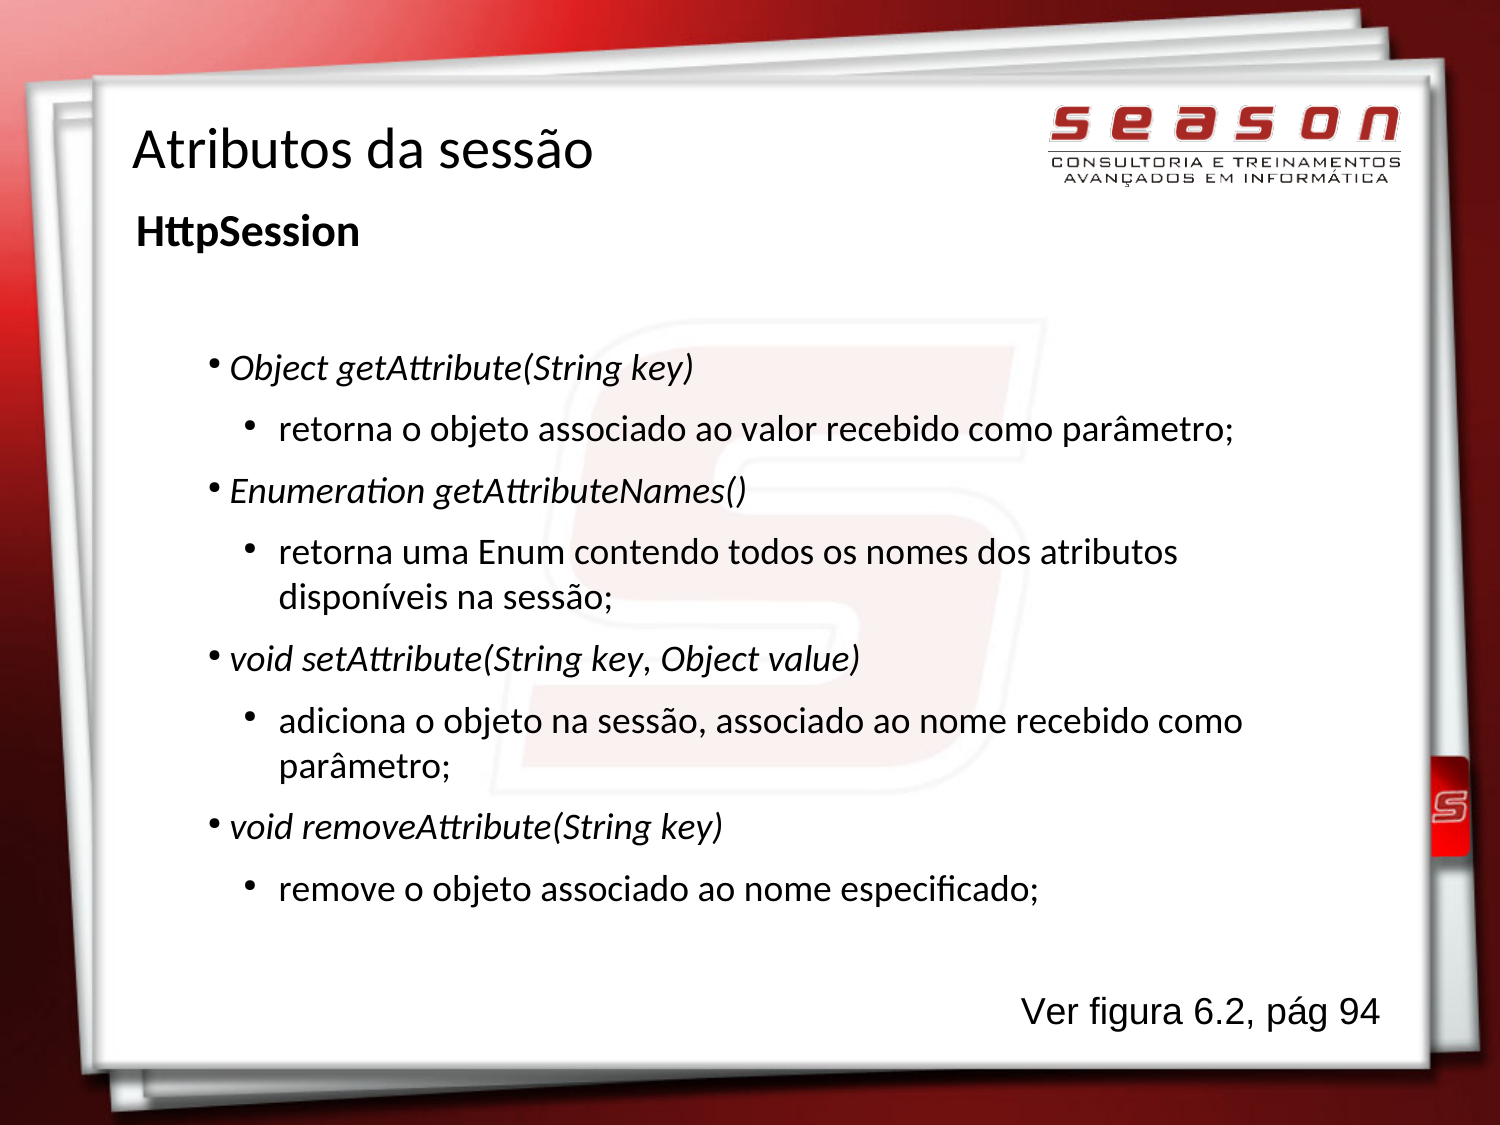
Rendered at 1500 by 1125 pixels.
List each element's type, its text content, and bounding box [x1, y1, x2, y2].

picture [0, 0, 1500, 1125]
title Atributos da sessão [118, 33, 1394, 257]
text_box Ver figura 6.2, pág 94 [708, 979, 1396, 1040]
text_box Object getAttribute(String key) retorna o objeto associado ao valor recebido como parâmetro; Enumeration getAttributeNames() retorna uma Enum contendo todos os nomes dos atributos disponíveis na sessão; void setAttribute(String key, Object value) adiciona o objeto na sessão, associado ao nome recebido como parâmetro; void removeAttribute(String key) remove o objeto associado ao nome especificado; [207, 319, 1328, 932]
text_box HttpSession [119, 200, 1240, 256]
